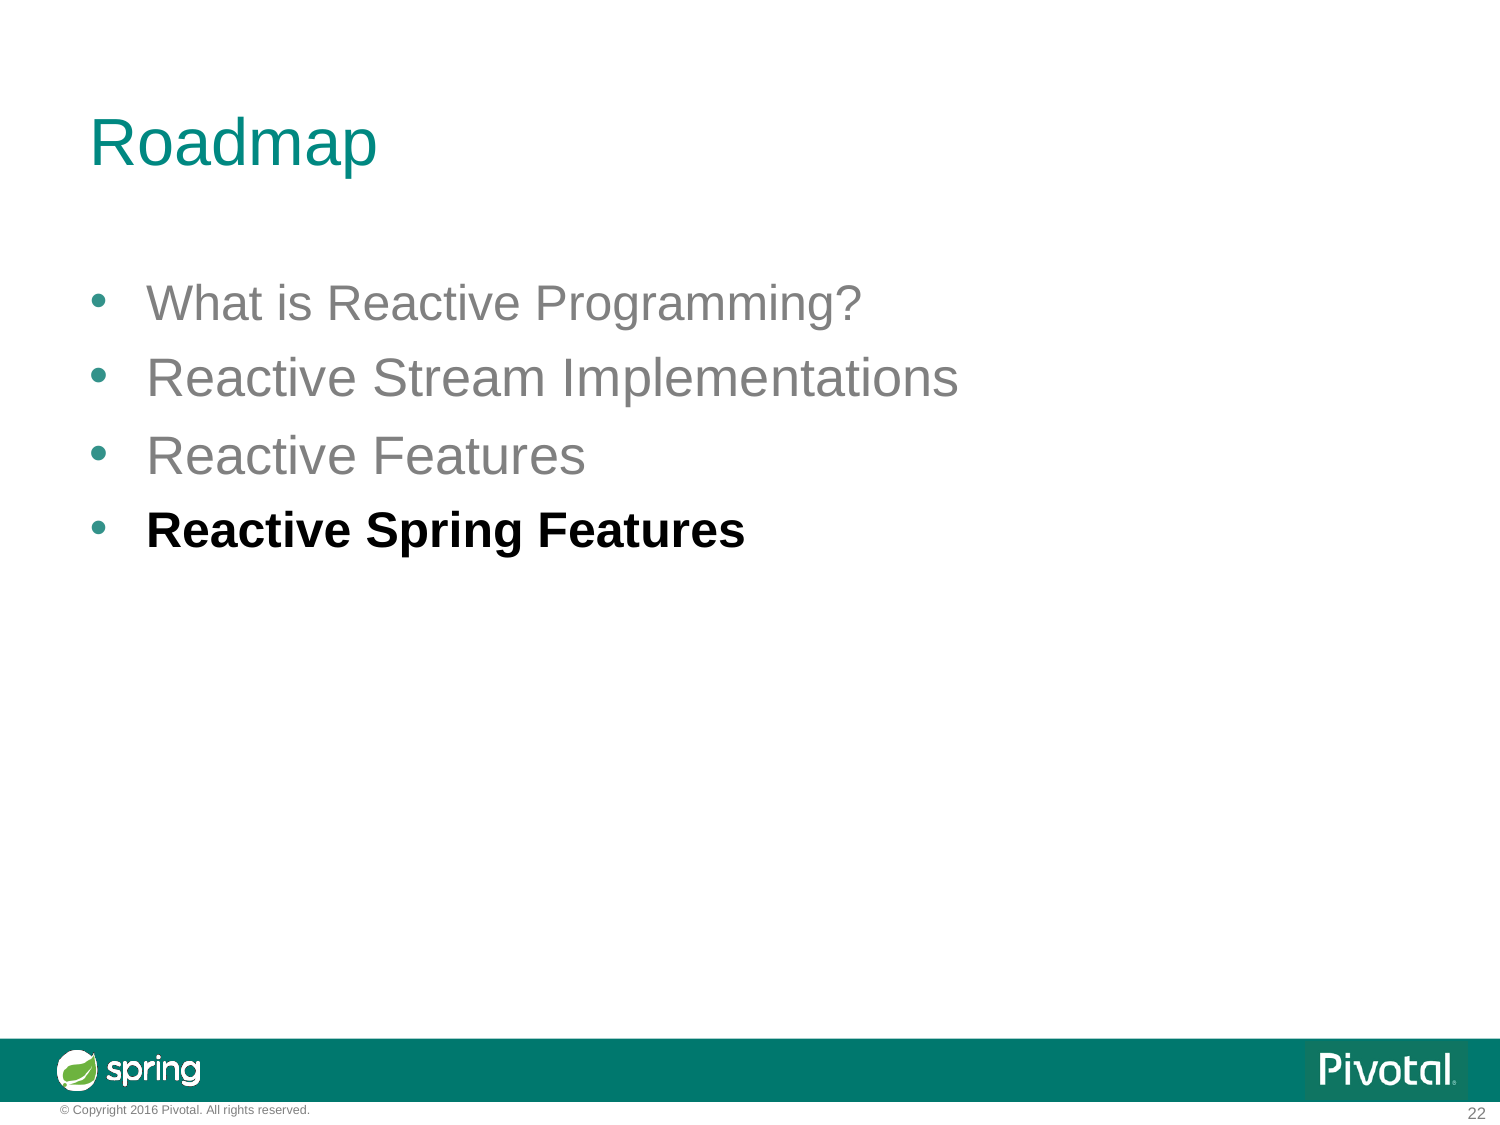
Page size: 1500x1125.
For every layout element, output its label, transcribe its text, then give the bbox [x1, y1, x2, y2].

picture [1305, 1041, 1468, 1100]
list What is Reactive Programming? Reactive Stream Implementations Reactive Features Reactive Spring Features [75, 262, 1426, 1005]
picture [32, 1039, 210, 1101]
title Roadmap [75, 45, 1426, 233]
